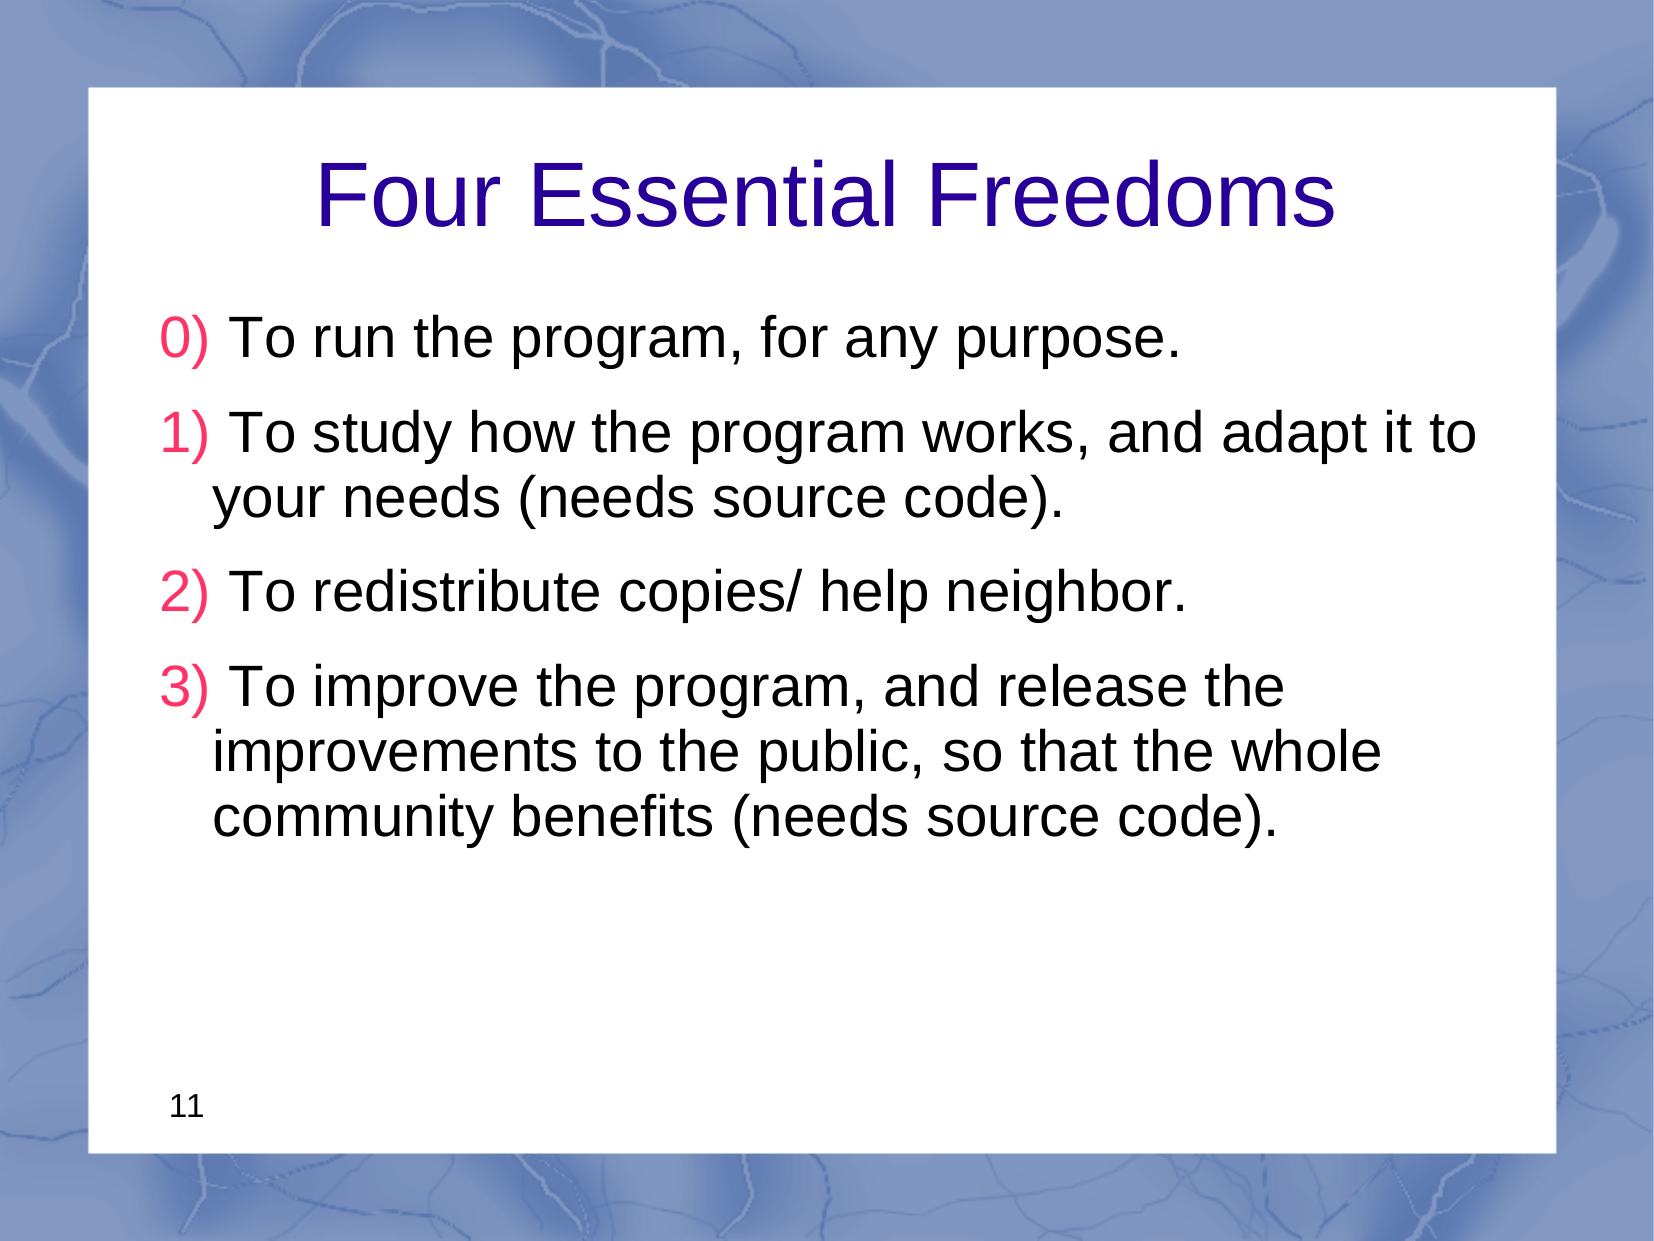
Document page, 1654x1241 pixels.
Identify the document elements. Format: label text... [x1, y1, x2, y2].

title Four Essential Freedoms [118, 90, 1536, 298]
picture [0, 0, 1654, 1241]
list To run the program, for any purpose. To study how the program works, and adapt it to your needs (needs source code). To redistribute copies/ help neighbor. To improve the program, and release the improvements to the public, so that the whole community benefits (needs source code). [141, 305, 1501, 1025]
